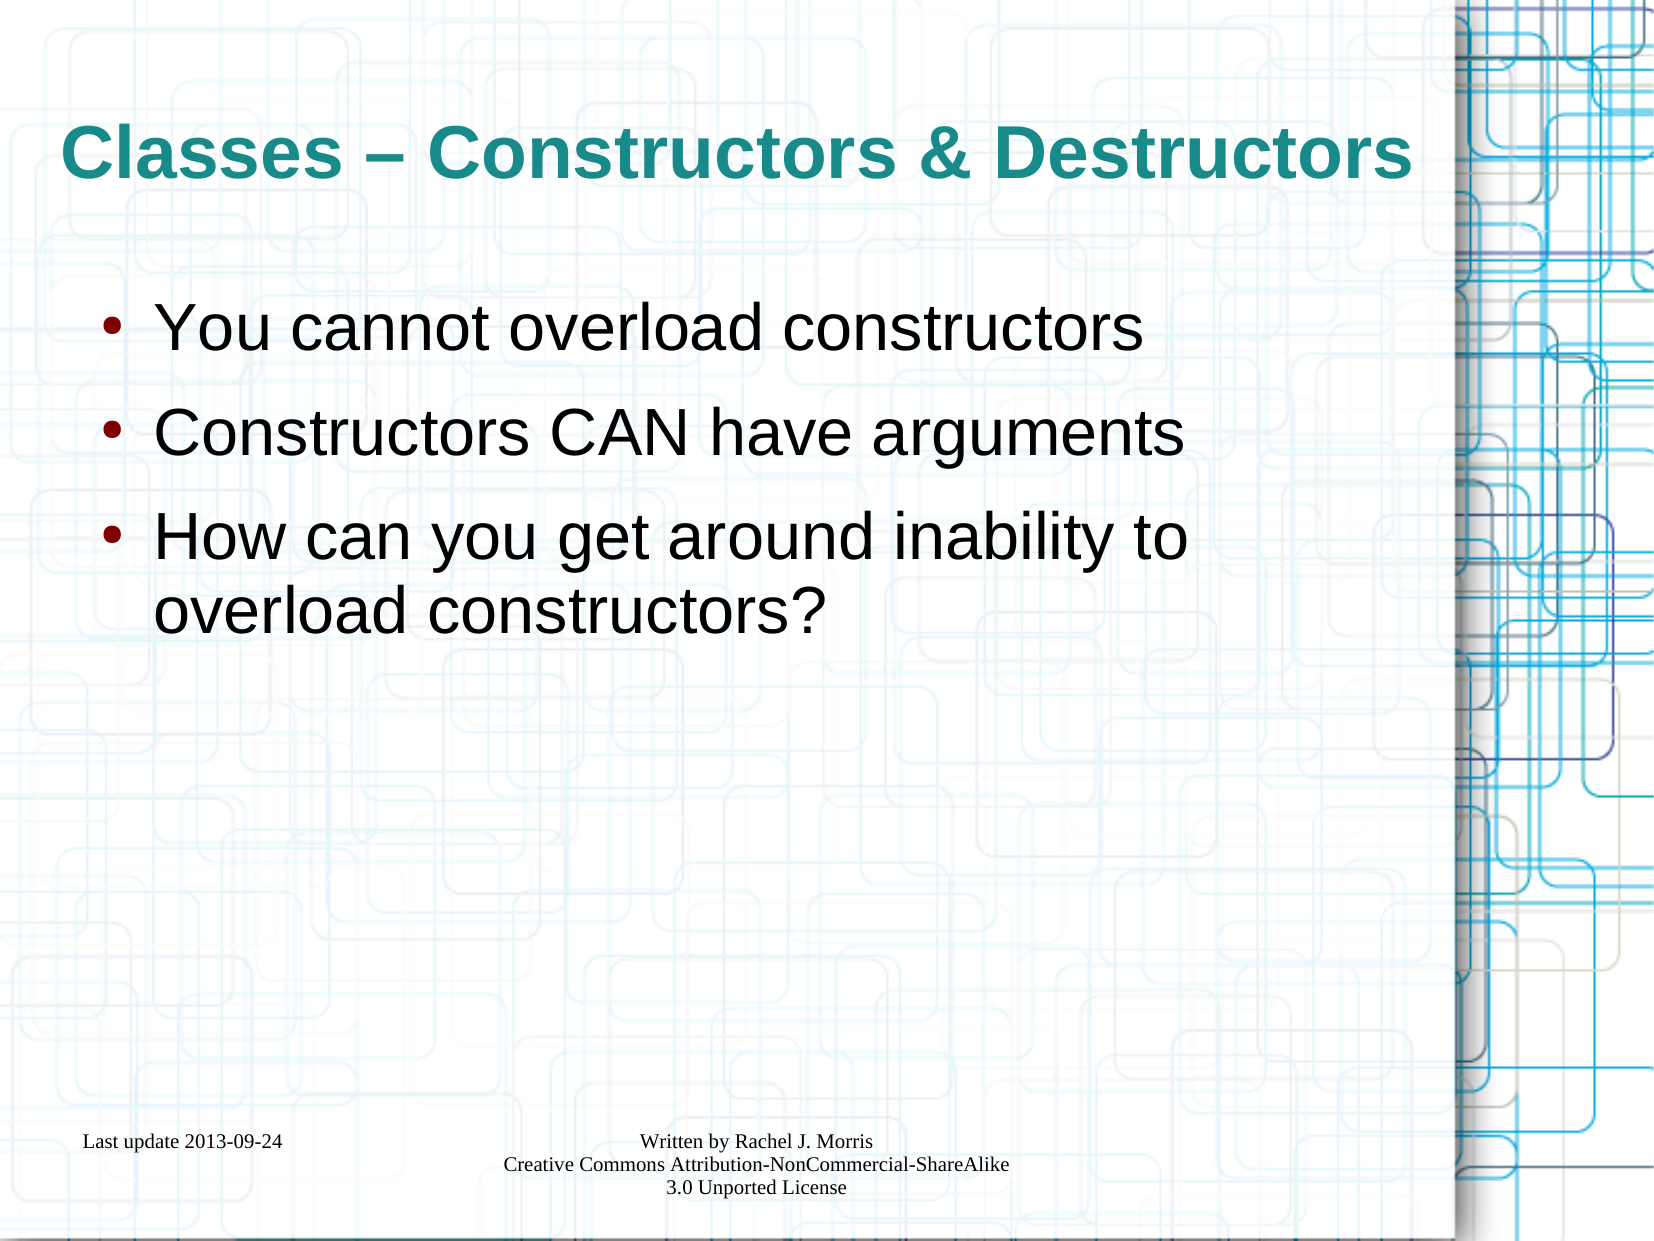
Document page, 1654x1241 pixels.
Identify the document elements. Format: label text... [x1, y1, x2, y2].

title Classes – Constructors & Destructors [59, 49, 1418, 257]
picture [0, 0, 1654, 1241]
list You cannot overload constructors Constructors CAN have arguments How can you get around inability to overload constructors? [82, 290, 1418, 1010]
